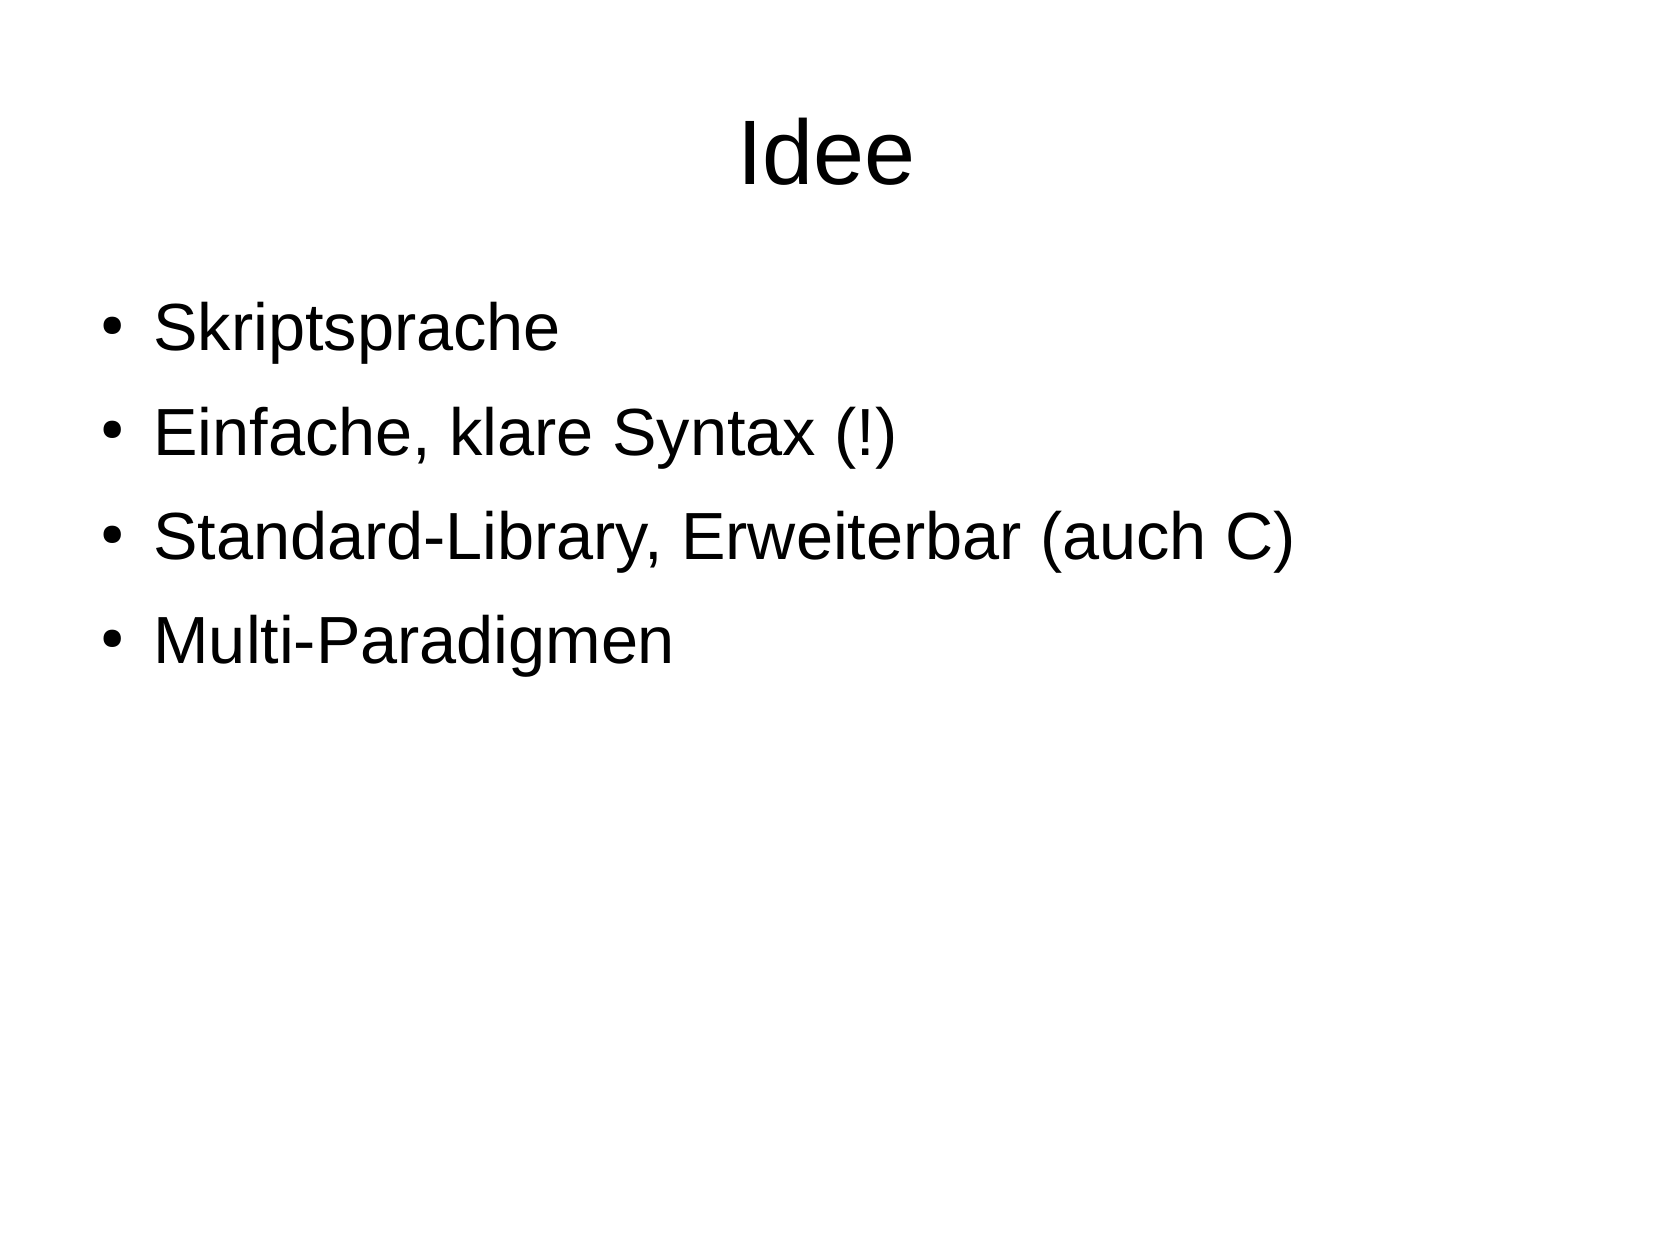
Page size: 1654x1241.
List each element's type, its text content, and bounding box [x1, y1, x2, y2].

title Idee [82, 49, 1571, 257]
list Skriptsprache Einfache, klare Syntax (!) Standard-Library, Erweiterbar (auch C) Multi-Paradigmen [82, 290, 1571, 1010]
